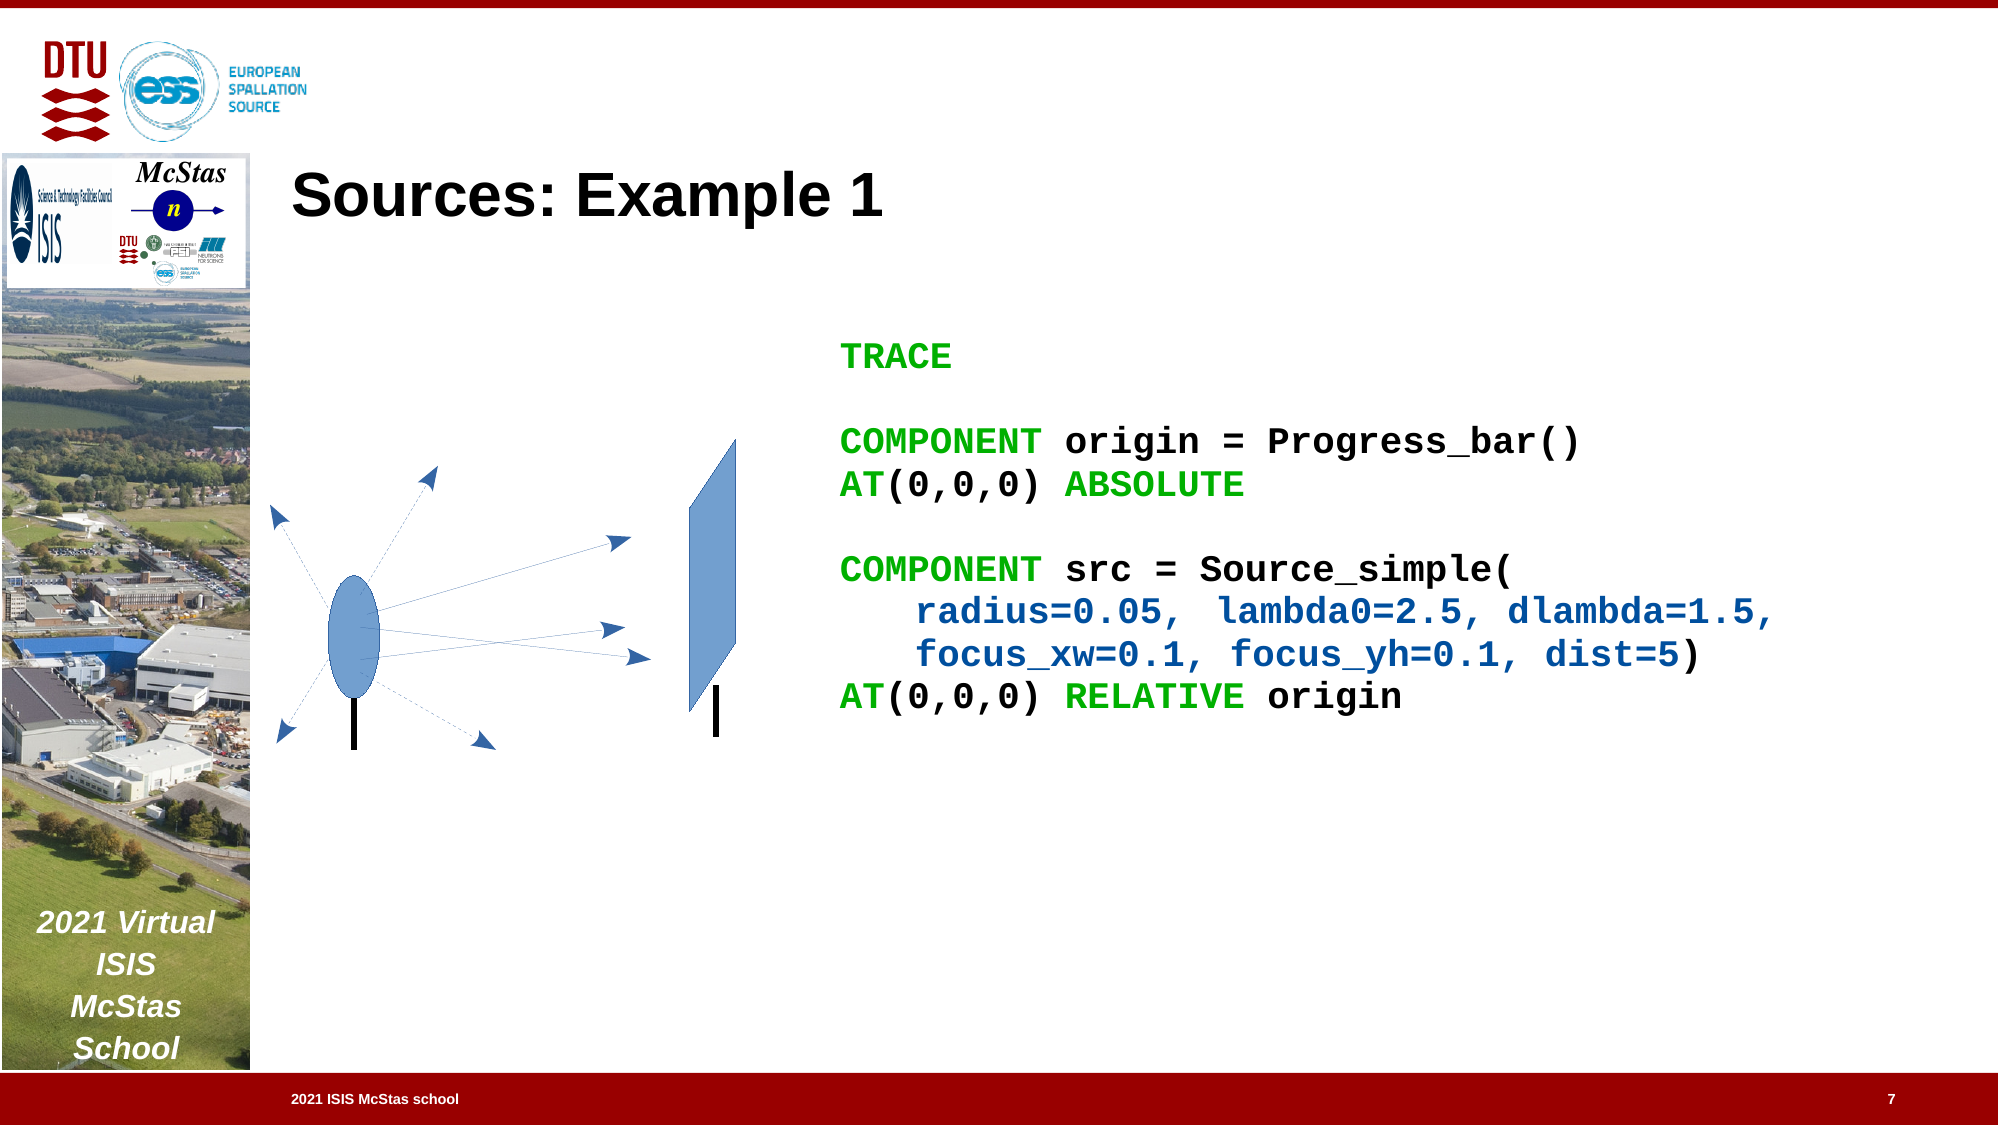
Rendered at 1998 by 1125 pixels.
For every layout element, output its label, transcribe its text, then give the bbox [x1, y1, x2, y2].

slide_number <number> [1887, 1088, 1909, 1110]
title Sources: Example 1 [291, 69, 1819, 230]
picture [2, 153, 250, 1070]
text_box [689, 439, 736, 712]
text_box TRACE COMPONENT origin = Progress_bar() AT(0,0,0) ABSOLUTE COMPONENT src = Source_simple( radius=0.05, lambda0=2.5, dlambda=1.5, focus_xw=0.1, focus_yh=0.1, dist=5) AT(0,0,0) RELATIVE origin [825, 329, 1936, 881]
picture [119, 41, 307, 142]
text_box [328, 575, 380, 698]
